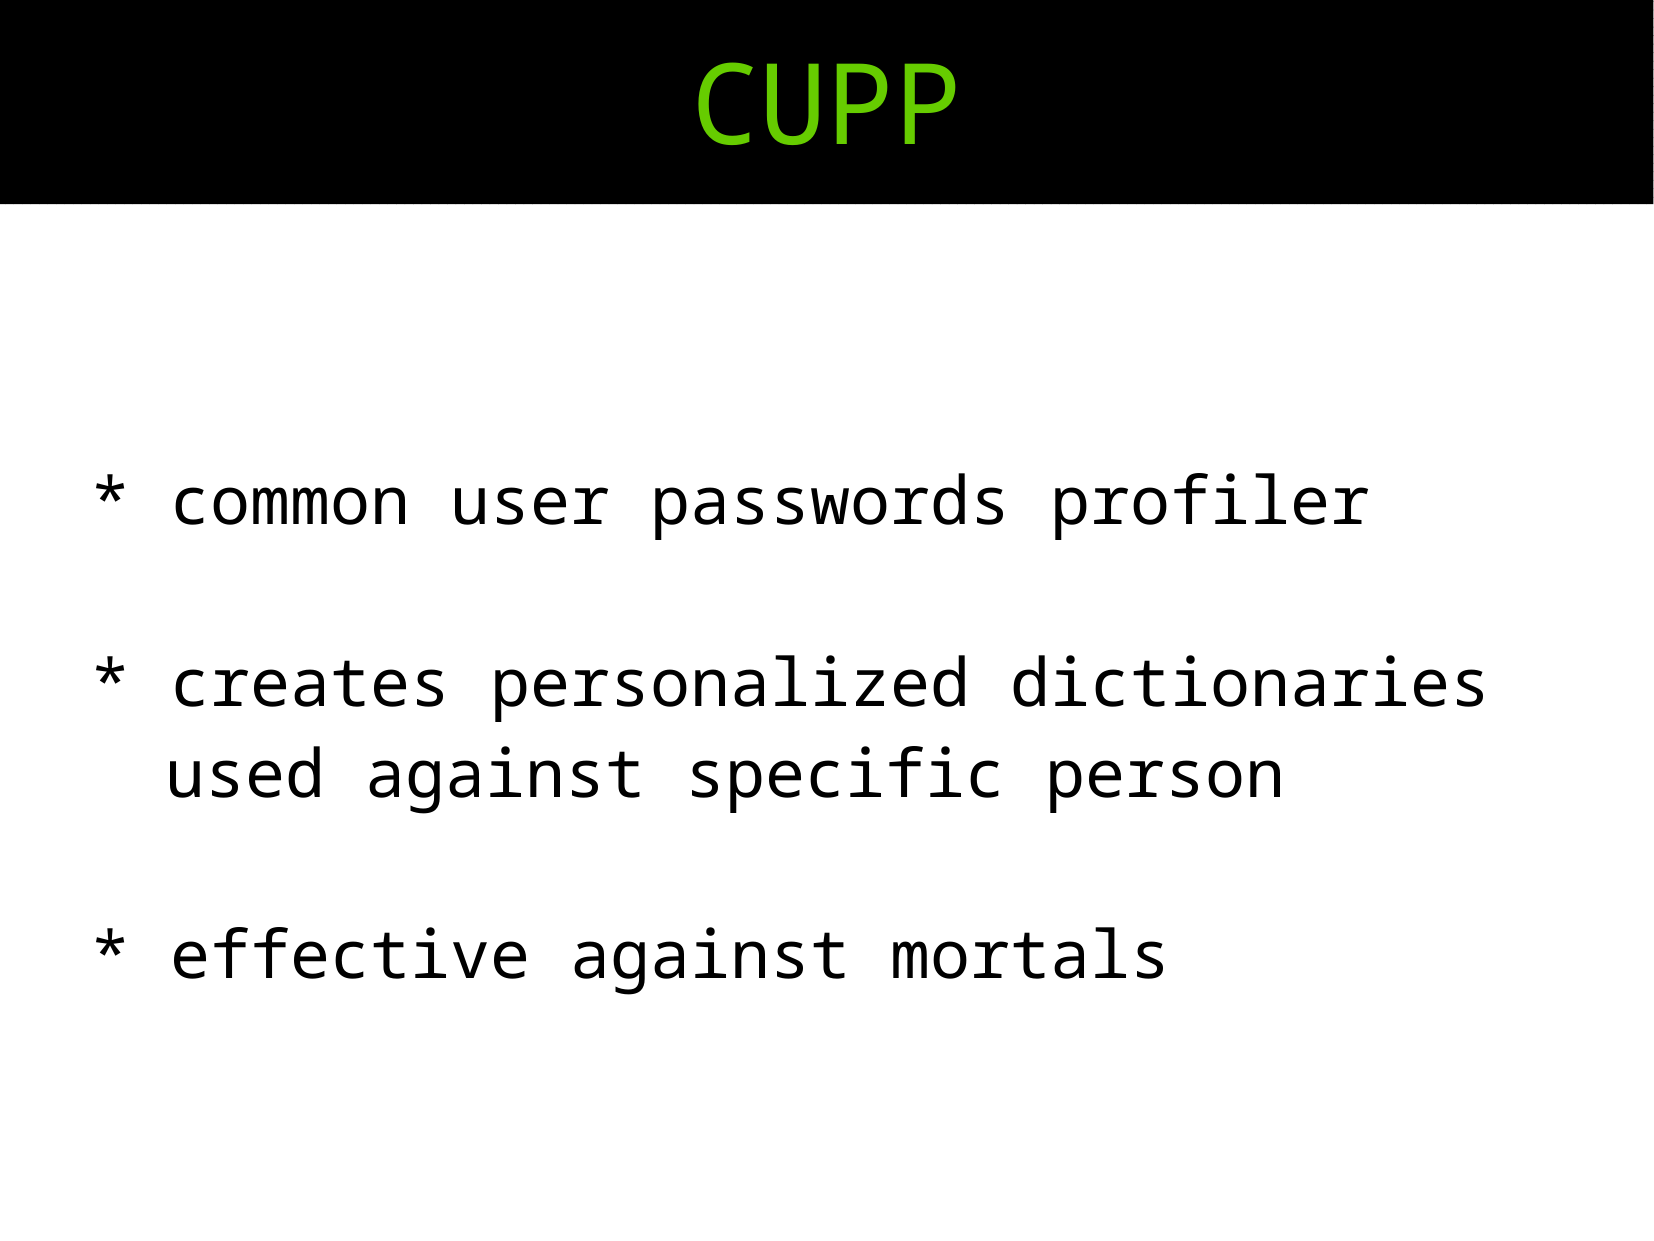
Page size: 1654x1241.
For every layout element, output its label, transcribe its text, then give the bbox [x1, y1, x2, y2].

subtitle * common user passwords profiler * creates personalized dictionaries used against specific person * effective against mortals [90, 305, 1621, 1146]
title CUPP [0, 0, 1654, 205]
